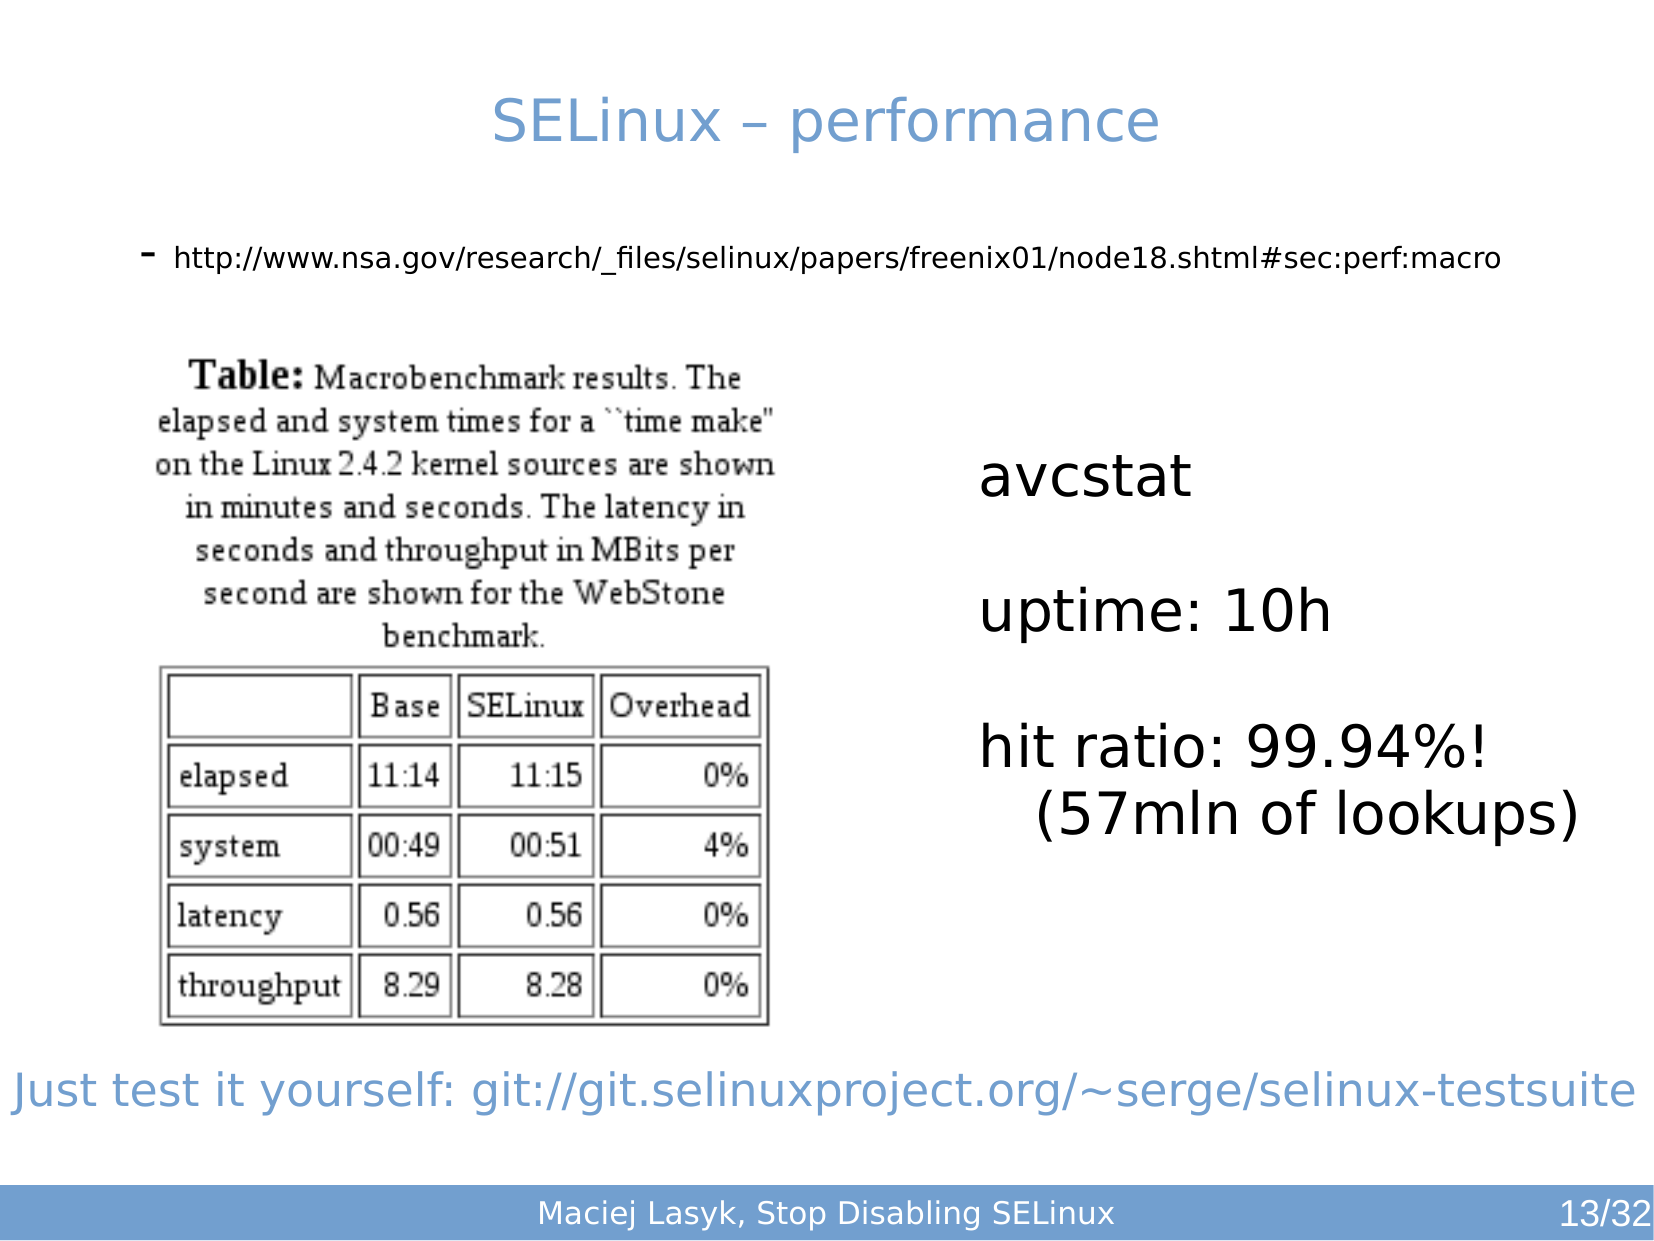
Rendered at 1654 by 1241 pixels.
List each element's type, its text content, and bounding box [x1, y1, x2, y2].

text_box Maciej Lasyk, Stop Disabling SELinux [522, 1188, 1132, 1240]
text_box - http://www.nsa.gov/research/_files/selinux/papers/freenix01/node18.shtml#sec:perf:macro [49, 214, 1517, 323]
text_box 13/32 [1533, 1185, 1654, 1241]
text_box avcstat uptime: 10h hit ratio: 99.94%! (57mln of lookups) [964, 435, 1596, 857]
text_box [0, 1185, 1533, 1241]
picture [144, 344, 789, 1051]
text_box Just test it yourself: git://git.selinuxproject.org/~serge/selinux-testsuite [0, 1056, 1654, 1125]
text_box SELinux – performance [476, 79, 1177, 163]
